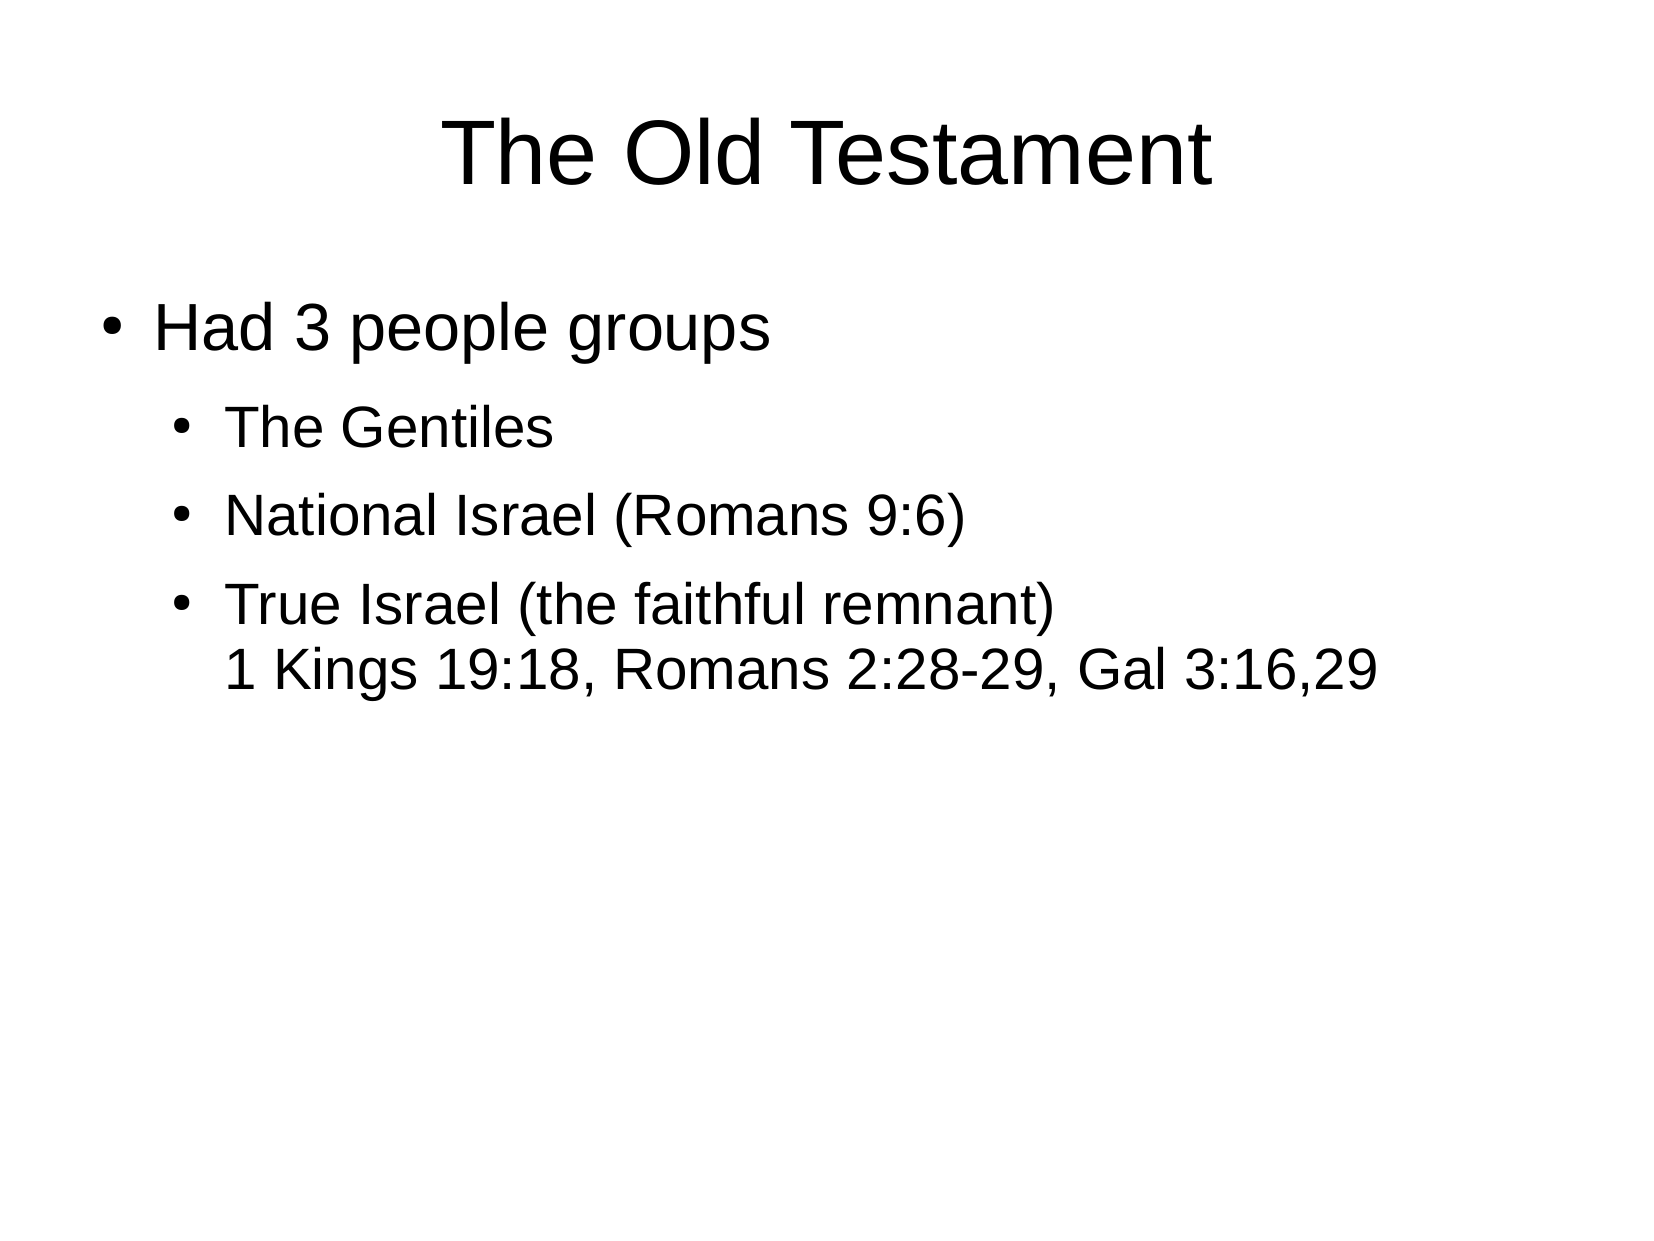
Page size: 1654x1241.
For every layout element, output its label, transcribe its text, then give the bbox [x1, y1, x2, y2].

list Had 3 people groups The Gentiles National Israel (Romans 9:6) True Israel (the faithful remnant) 1 Kings 19:18, Romans 2:28-29, Gal 3:16,29 [82, 290, 1571, 1109]
title The Old Testament [82, 49, 1571, 257]
